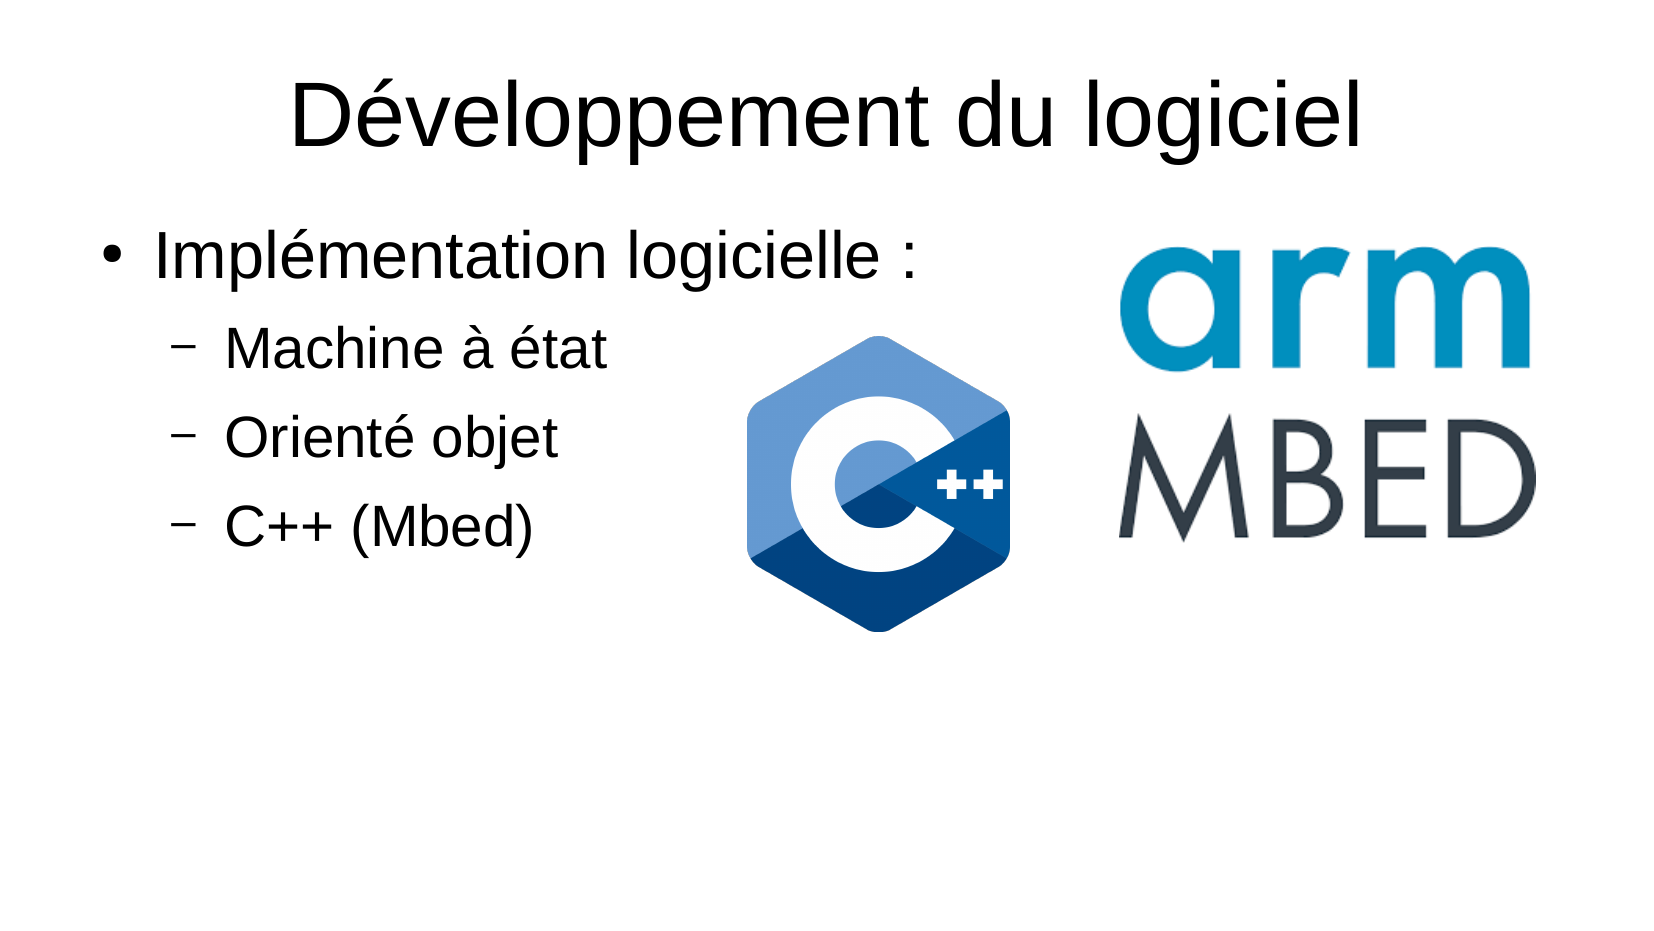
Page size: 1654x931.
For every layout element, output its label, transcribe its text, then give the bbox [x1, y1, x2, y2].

title Développement du logiciel [82, 37, 1571, 193]
list Implémentation logicielle : Machine à état Orienté objet C++ (Mbed) [82, 217, 1571, 758]
picture [747, 336, 1010, 632]
picture [1119, 246, 1536, 544]
